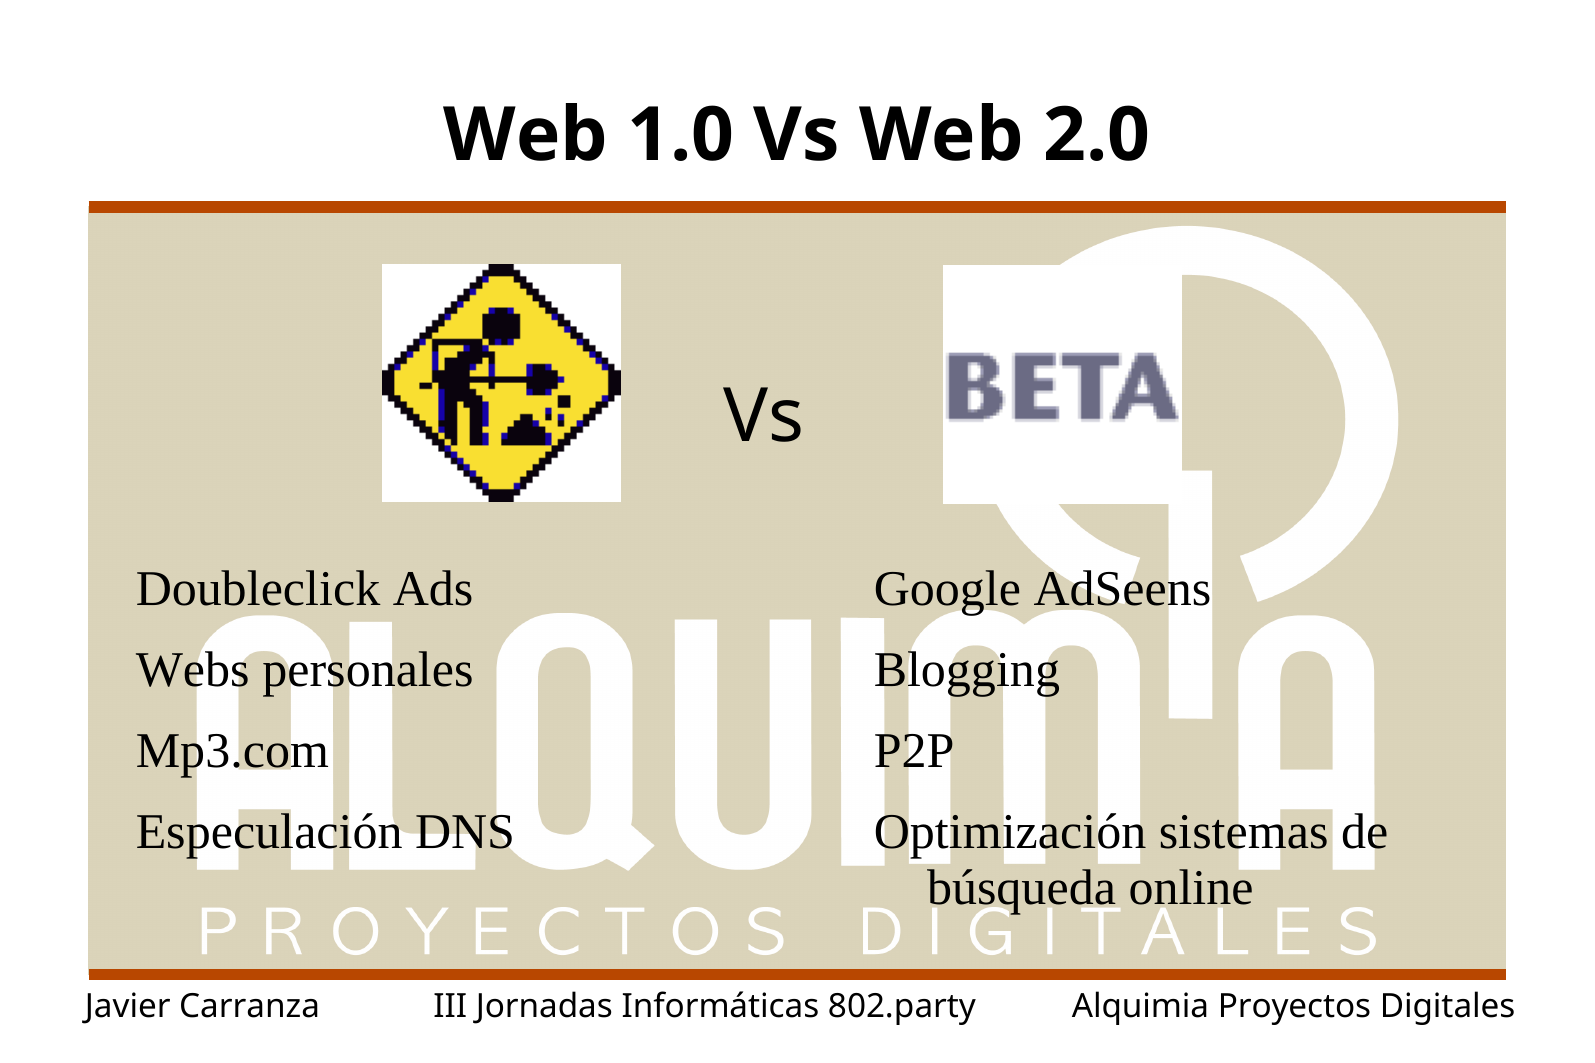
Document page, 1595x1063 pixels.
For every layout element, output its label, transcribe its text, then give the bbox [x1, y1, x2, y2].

picture [88, 220, 1506, 969]
list Google AdSeens Blogging P2P Optimización sistemas de búsqueda online [856, 561, 1447, 941]
text_box Javier Carranza III Jornadas Informáticas 802.party Alquimia Proyectos Digitales [81, 974, 1513, 1048]
list Doubleclick Ads Webs personales Mp3.com Especulación DNS [118, 561, 709, 938]
title Web 1.0 Vs Web 2.0 [79, 42, 1515, 220]
text_box Vs [708, 354, 826, 497]
